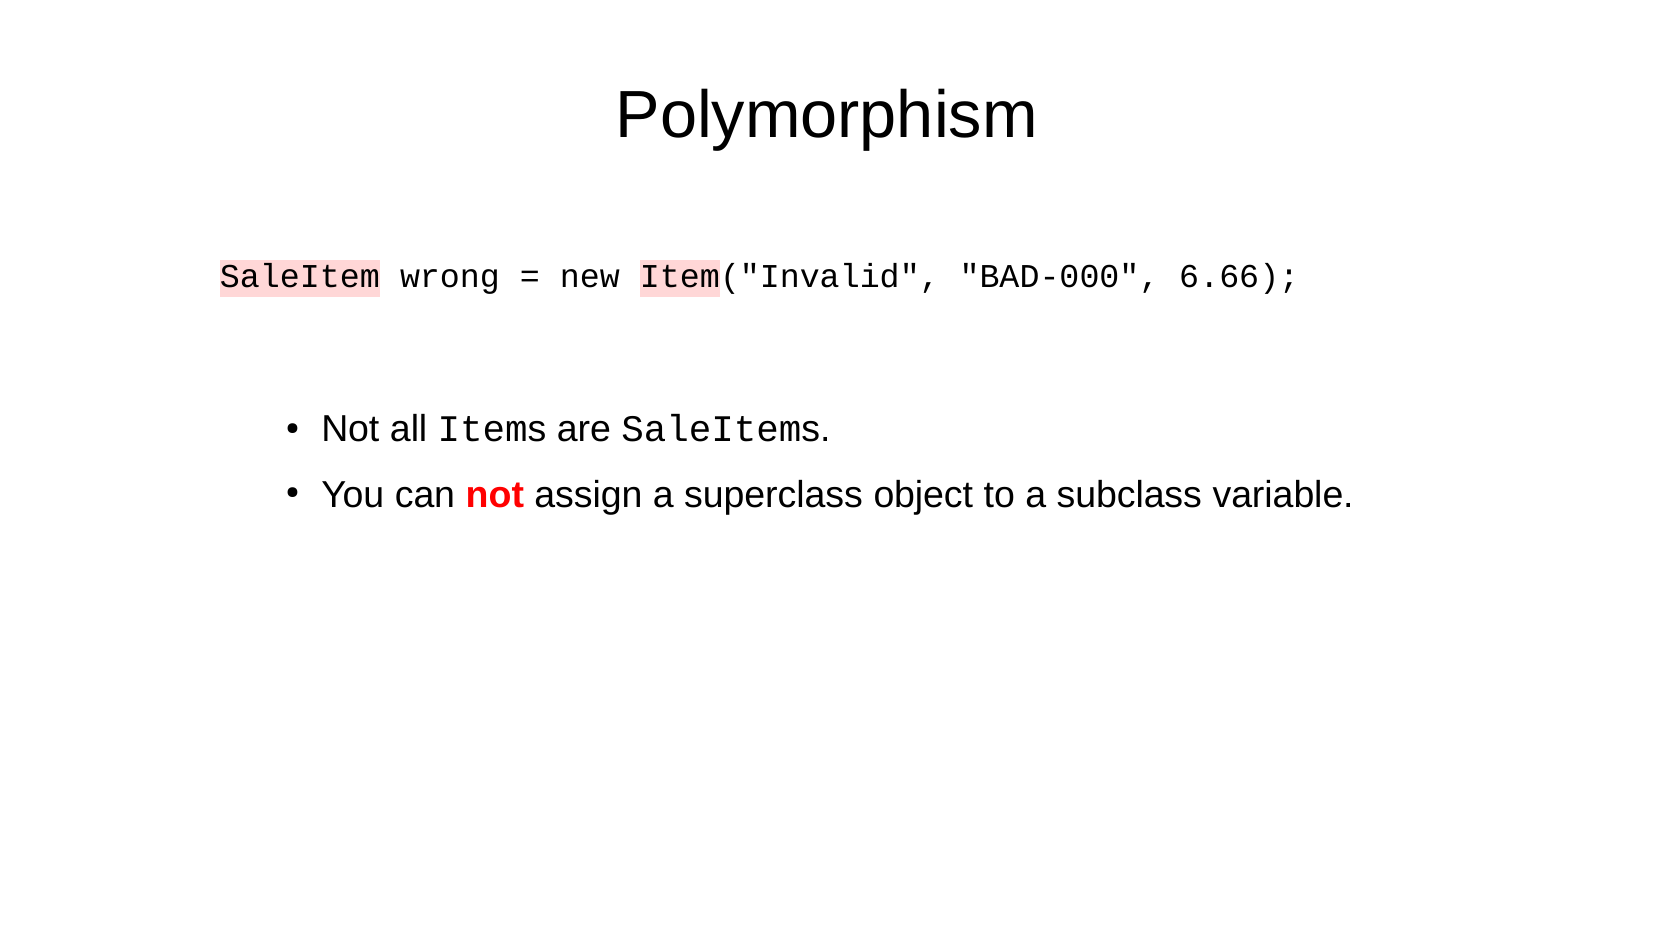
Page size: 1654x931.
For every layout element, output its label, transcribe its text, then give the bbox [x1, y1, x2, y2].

title Polymorphism [82, 37, 1571, 193]
text_box Not all Items are SaleItems. You can not assign a superclass object to a subclass variable. [271, 377, 1369, 523]
text_box SaleItem wrong = new Item("Invalid", "BAD-000", 6.66); [205, 246, 1592, 305]
